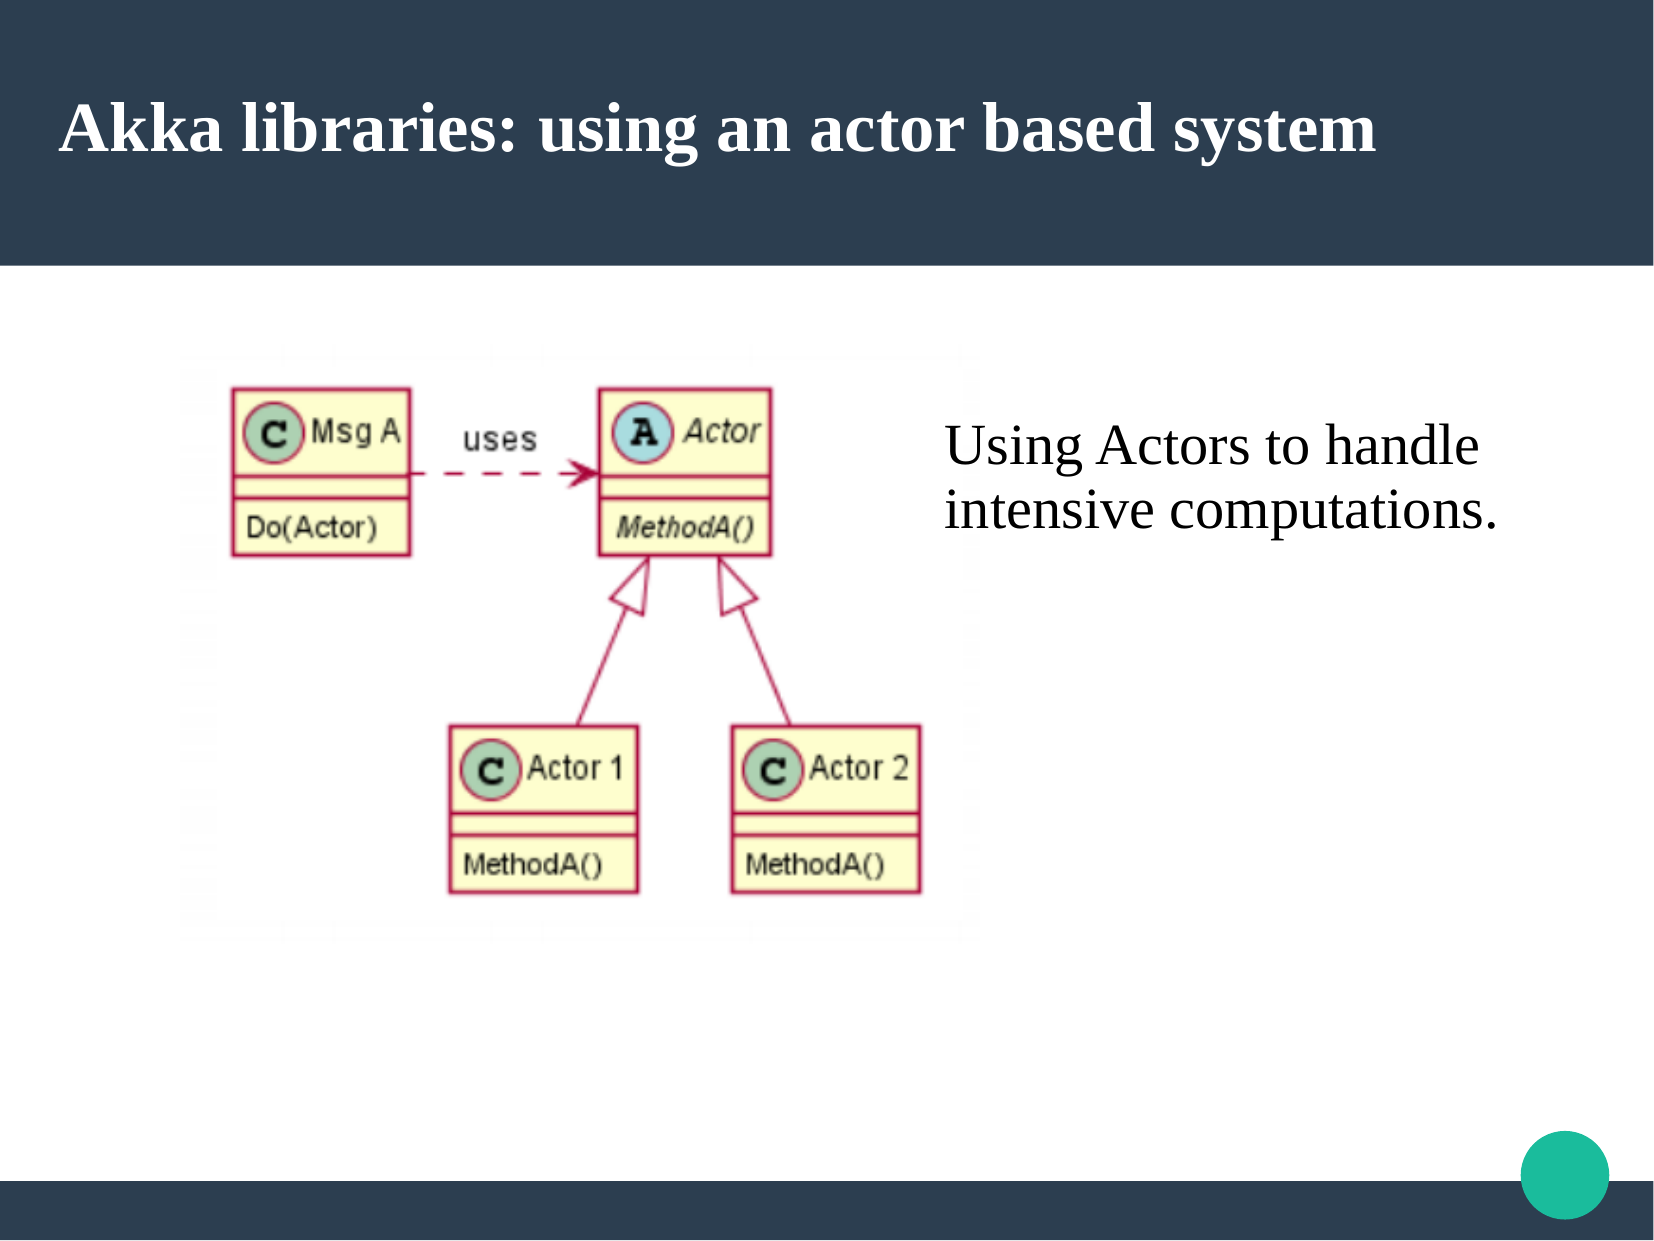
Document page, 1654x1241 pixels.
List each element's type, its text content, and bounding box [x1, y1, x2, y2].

title Akka libraries: using an actor based system [59, 49, 1595, 207]
text_box Using Actors to handle intensive computations. [930, 405, 1516, 601]
list [82, 290, 1571, 634]
picture [180, 344, 980, 944]
